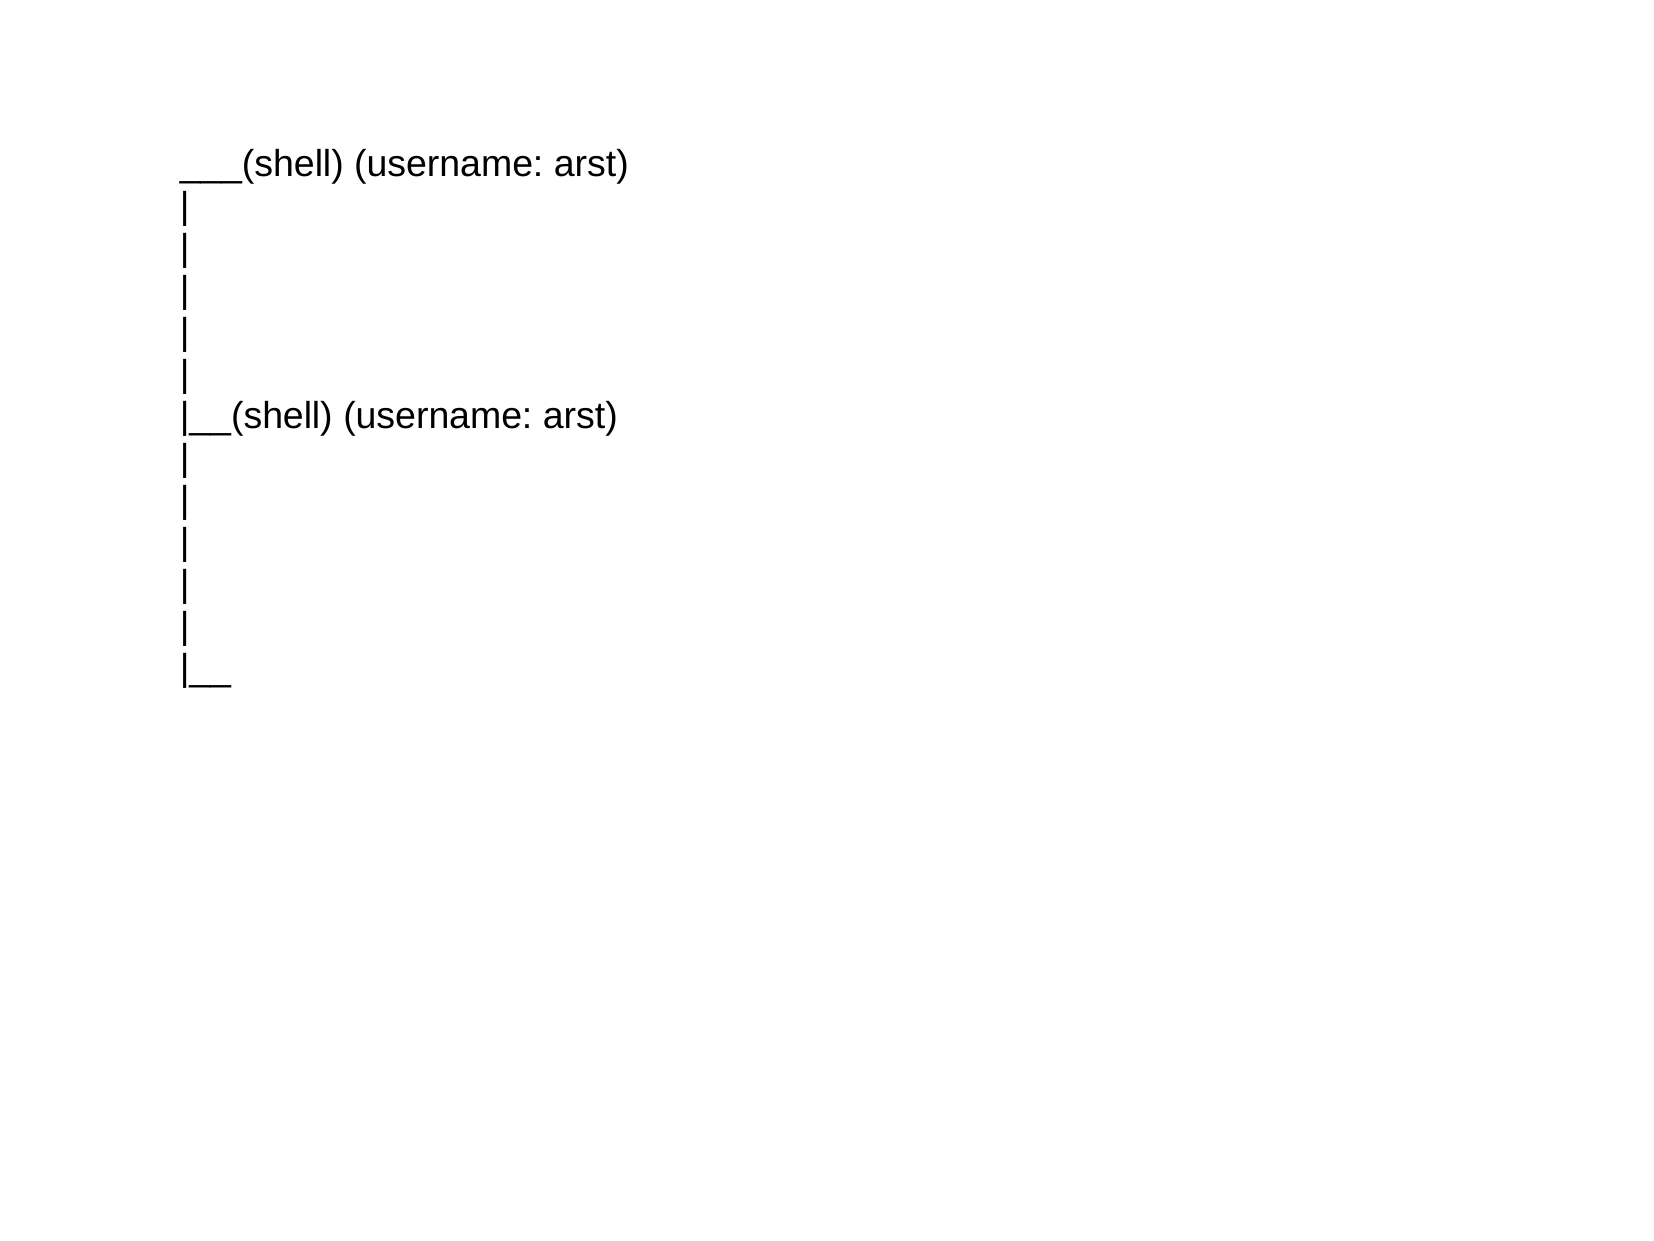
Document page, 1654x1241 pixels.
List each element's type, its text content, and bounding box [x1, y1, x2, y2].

text_box ___(shell) (username: arst) | | | | | |__(shell) (username: arst) | | | | | |__ [165, 135, 1516, 696]
